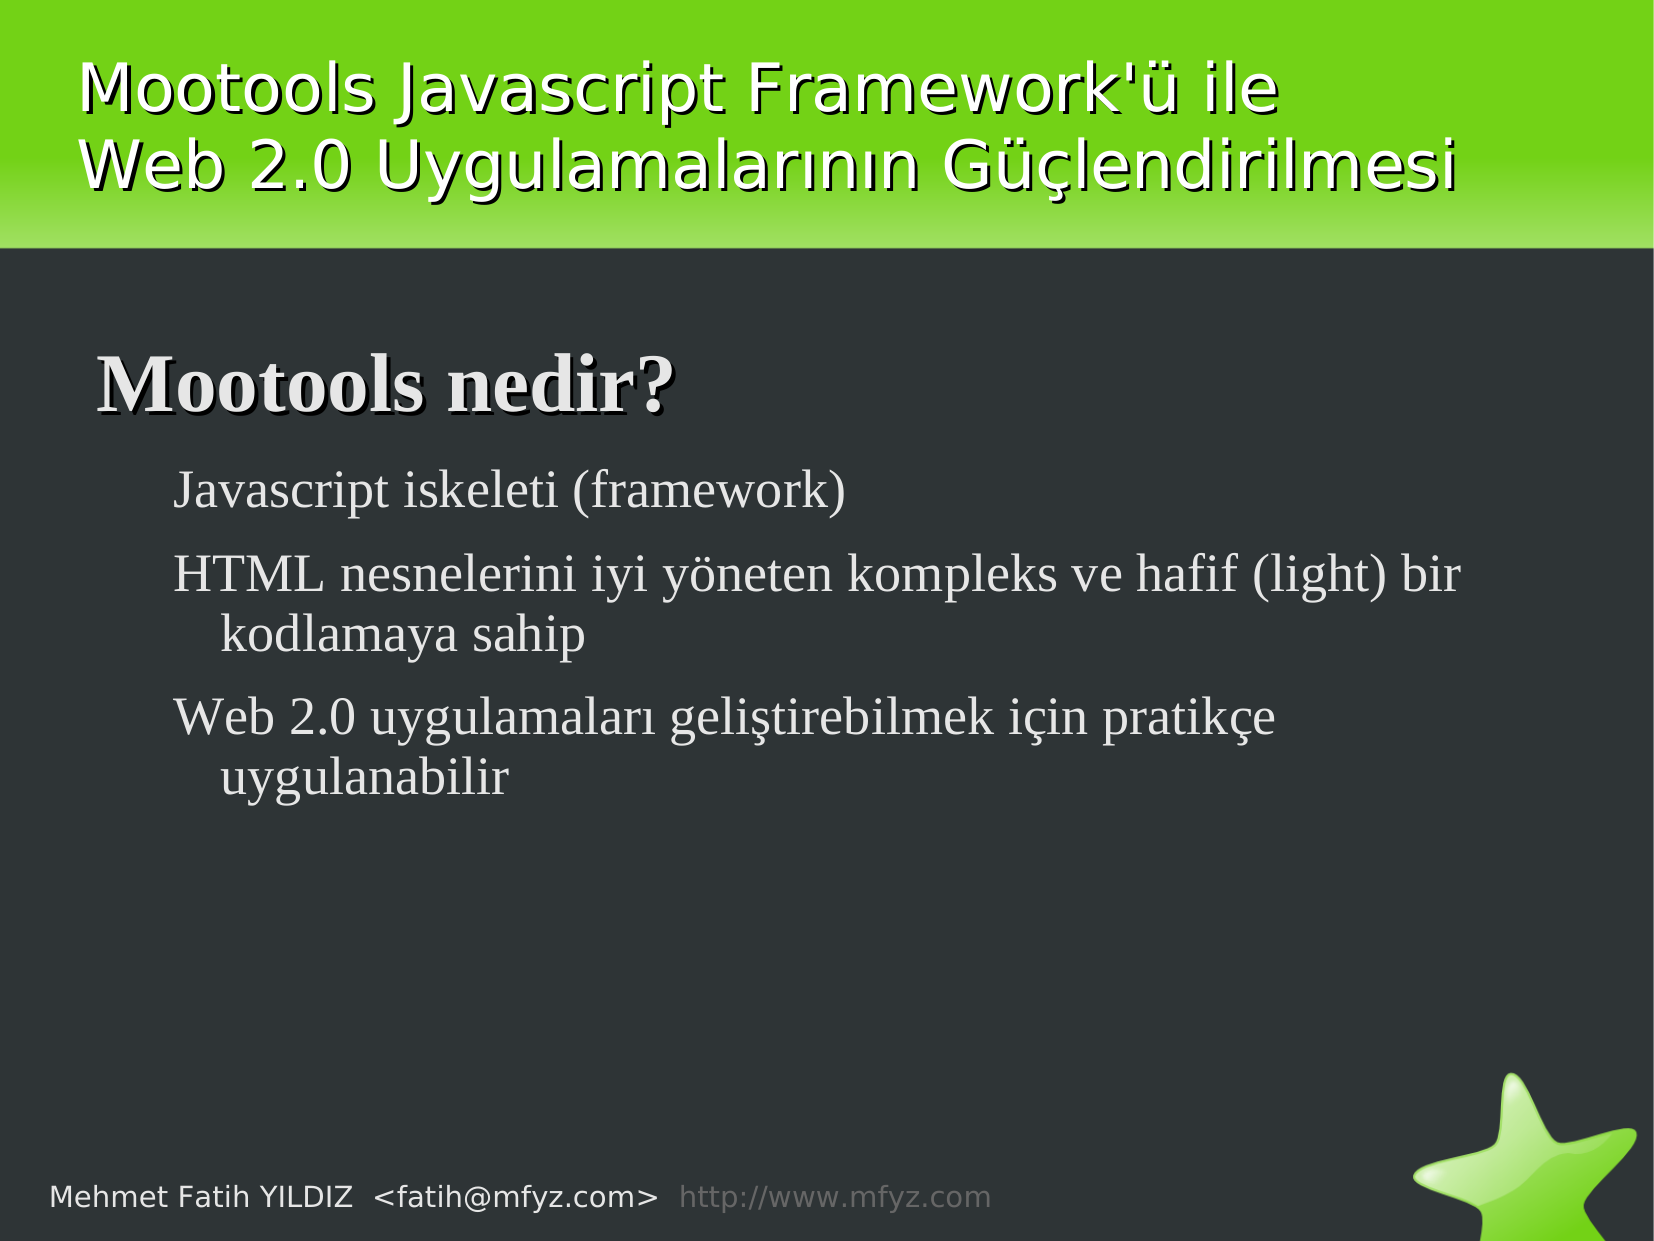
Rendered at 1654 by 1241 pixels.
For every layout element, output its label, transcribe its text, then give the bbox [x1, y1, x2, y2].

text_box Mehmet Fatih YILDIZ <fatih@mfyz.com> http://www.mfyz.com [33, 1172, 1201, 1222]
picture [0, 0, 1654, 1241]
list Mootools nedir? Javascript iskeleti (framework) HTML nesnelerini iyi yöneten kompleks ve hafif (light) bir kodlamaya sahip Web 2.0 uygulamaları geliştirebilmek için pratikçe uygulanabilir [78, 337, 1538, 1051]
title Mootools Javascript Framework'ü ile Web 2.0 Uygulamalarının Güçlendirilmesi [76, 23, 1565, 231]
